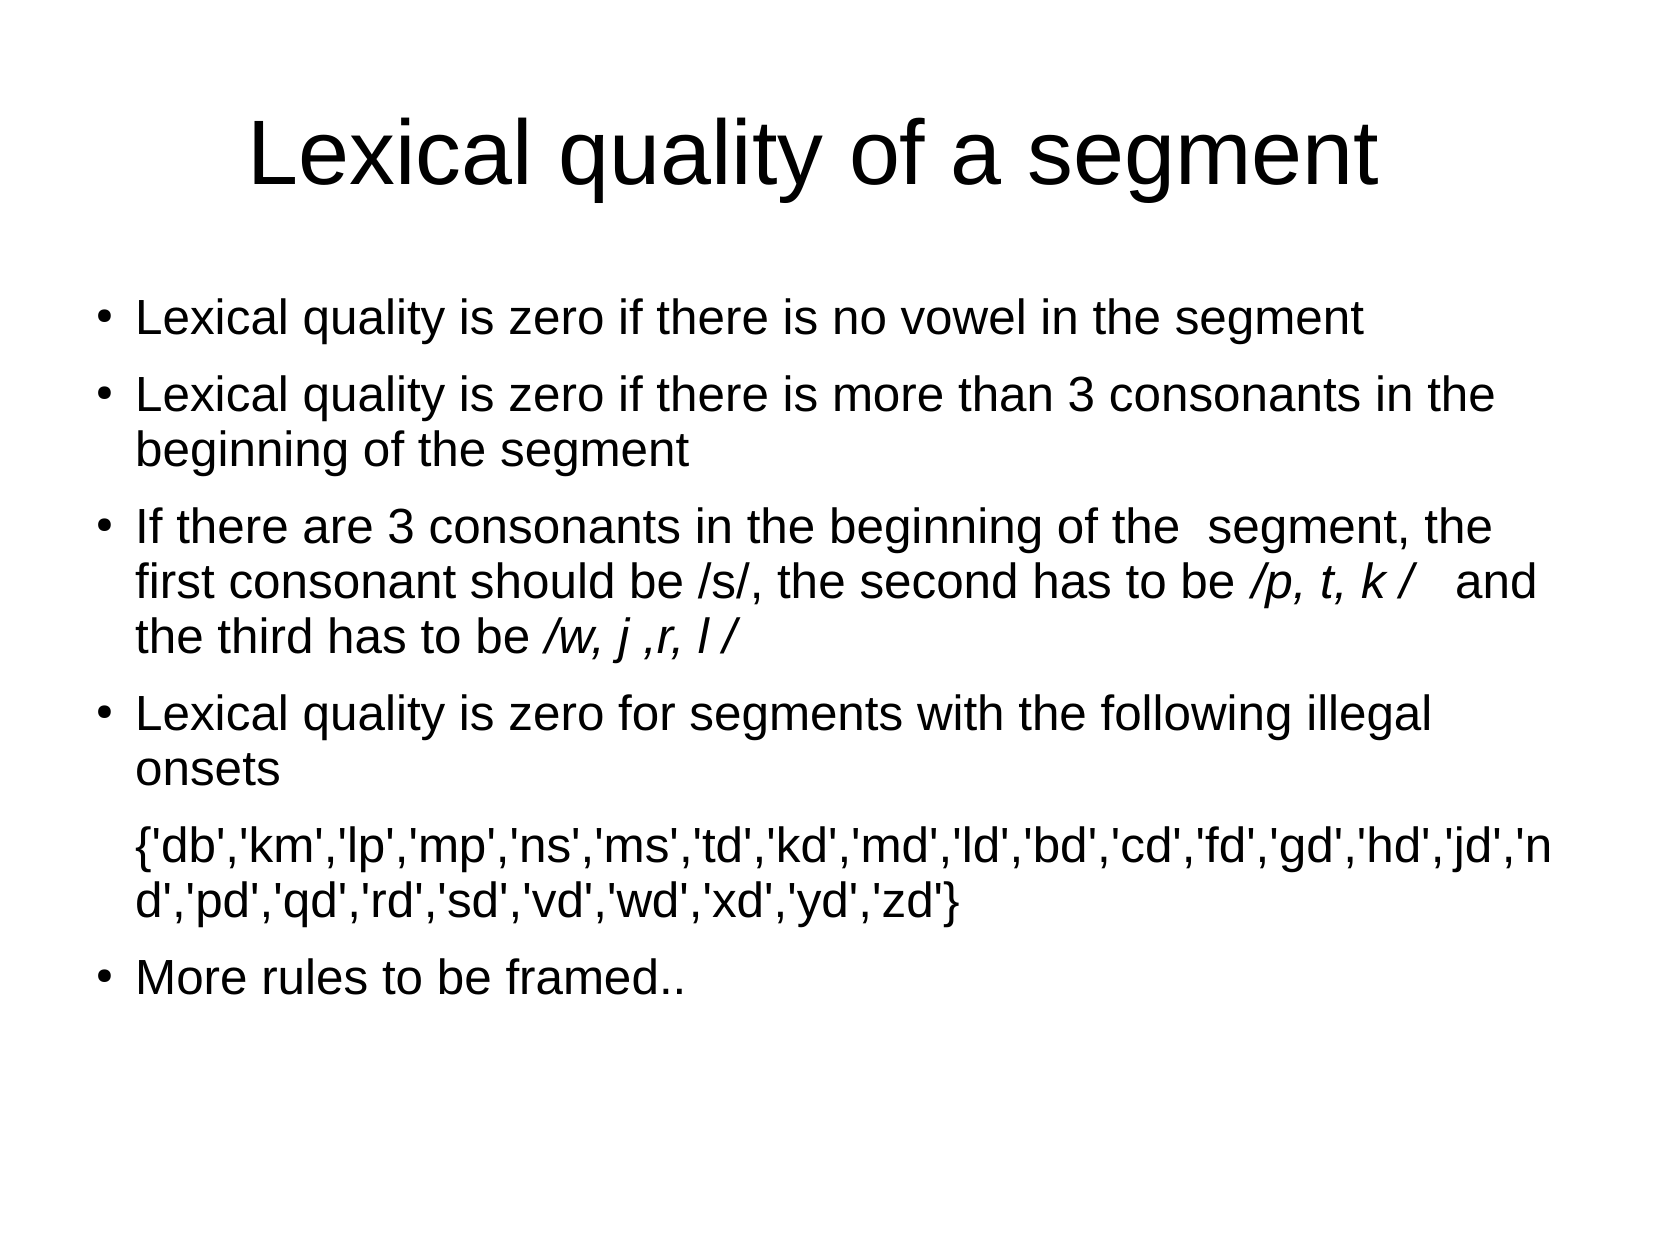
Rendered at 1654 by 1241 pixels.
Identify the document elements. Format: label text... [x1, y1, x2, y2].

title Lexical quality of a segment [82, 49, 1571, 257]
list Lexical quality is zero if there is no vowel in the segment Lexical quality is zero if there is more than 3 consonants in the beginning of the segment If there are 3 consonants in the beginning of the segment, the first consonant should be /s/, the second has to be /p, t, k / and the third has to be /w, j ,r, l / Lexical quality is zero for segments with the following illegal onsets {'db','km','lp','mp','ns','ms','td','kd','md','ld','bd','cd','fd','gd','hd','jd','nd','pd','qd','rd','sd','vd','wd','xd','yd','zd'} More rules to be framed.. [82, 290, 1571, 1010]
